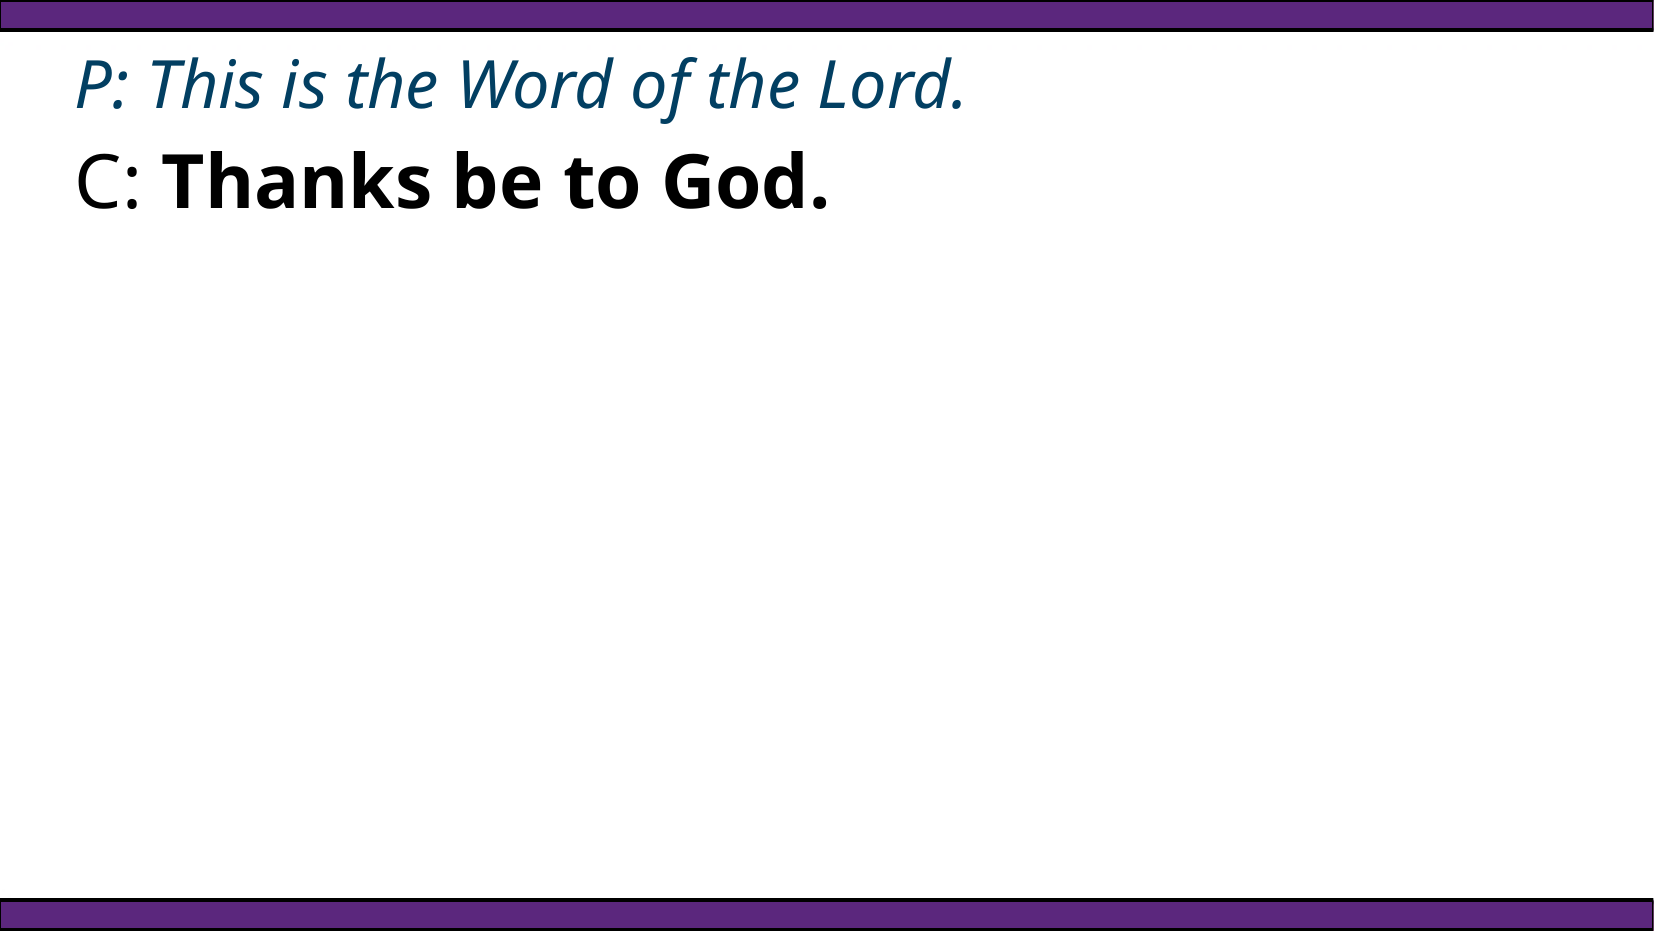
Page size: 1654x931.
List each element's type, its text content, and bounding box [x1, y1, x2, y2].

picture [0, 31, 1654, 900]
text_box P: This is the Word of the Lord. C: Thanks be to God. [60, 30, 1591, 241]
text_box [0, 900, 1654, 931]
text_box [0, 0, 1654, 31]
